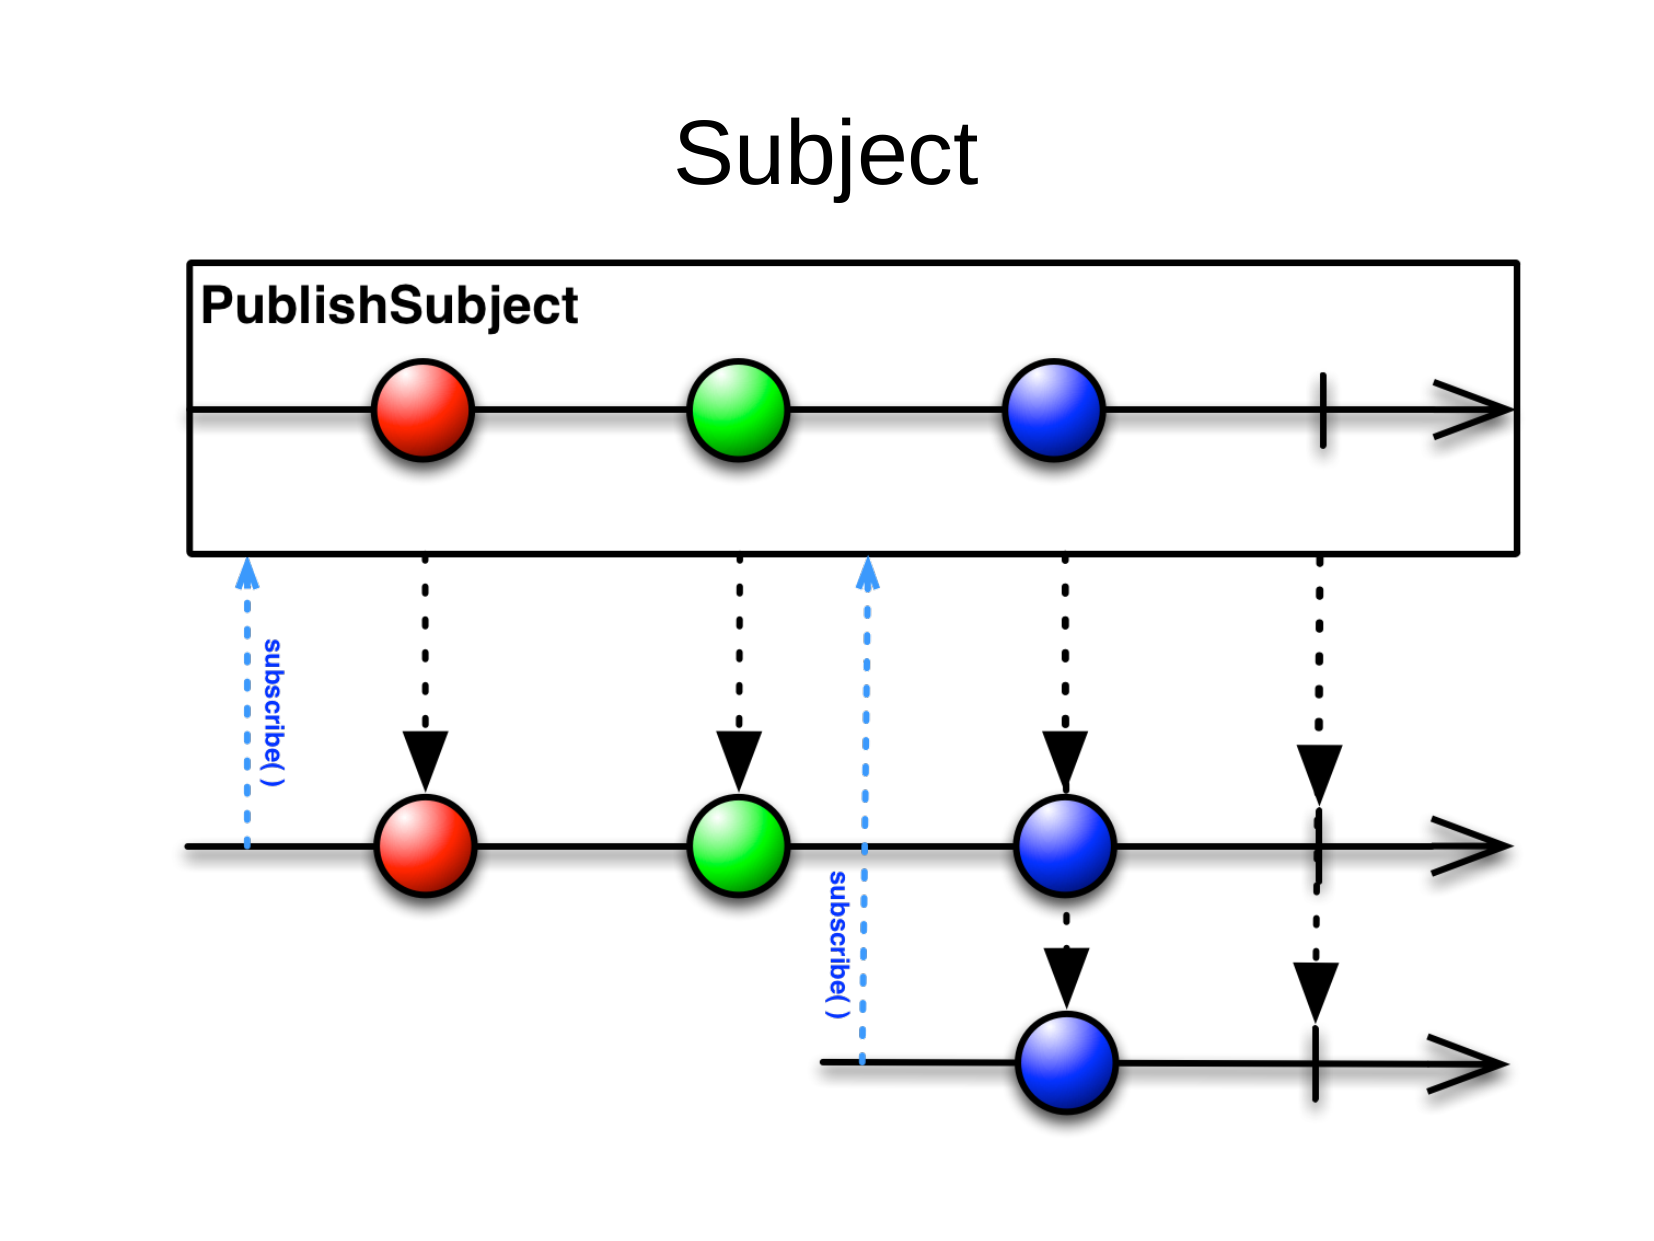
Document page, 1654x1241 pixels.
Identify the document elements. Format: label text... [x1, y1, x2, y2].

title Subject [82, 49, 1571, 257]
picture [150, 253, 1551, 1141]
